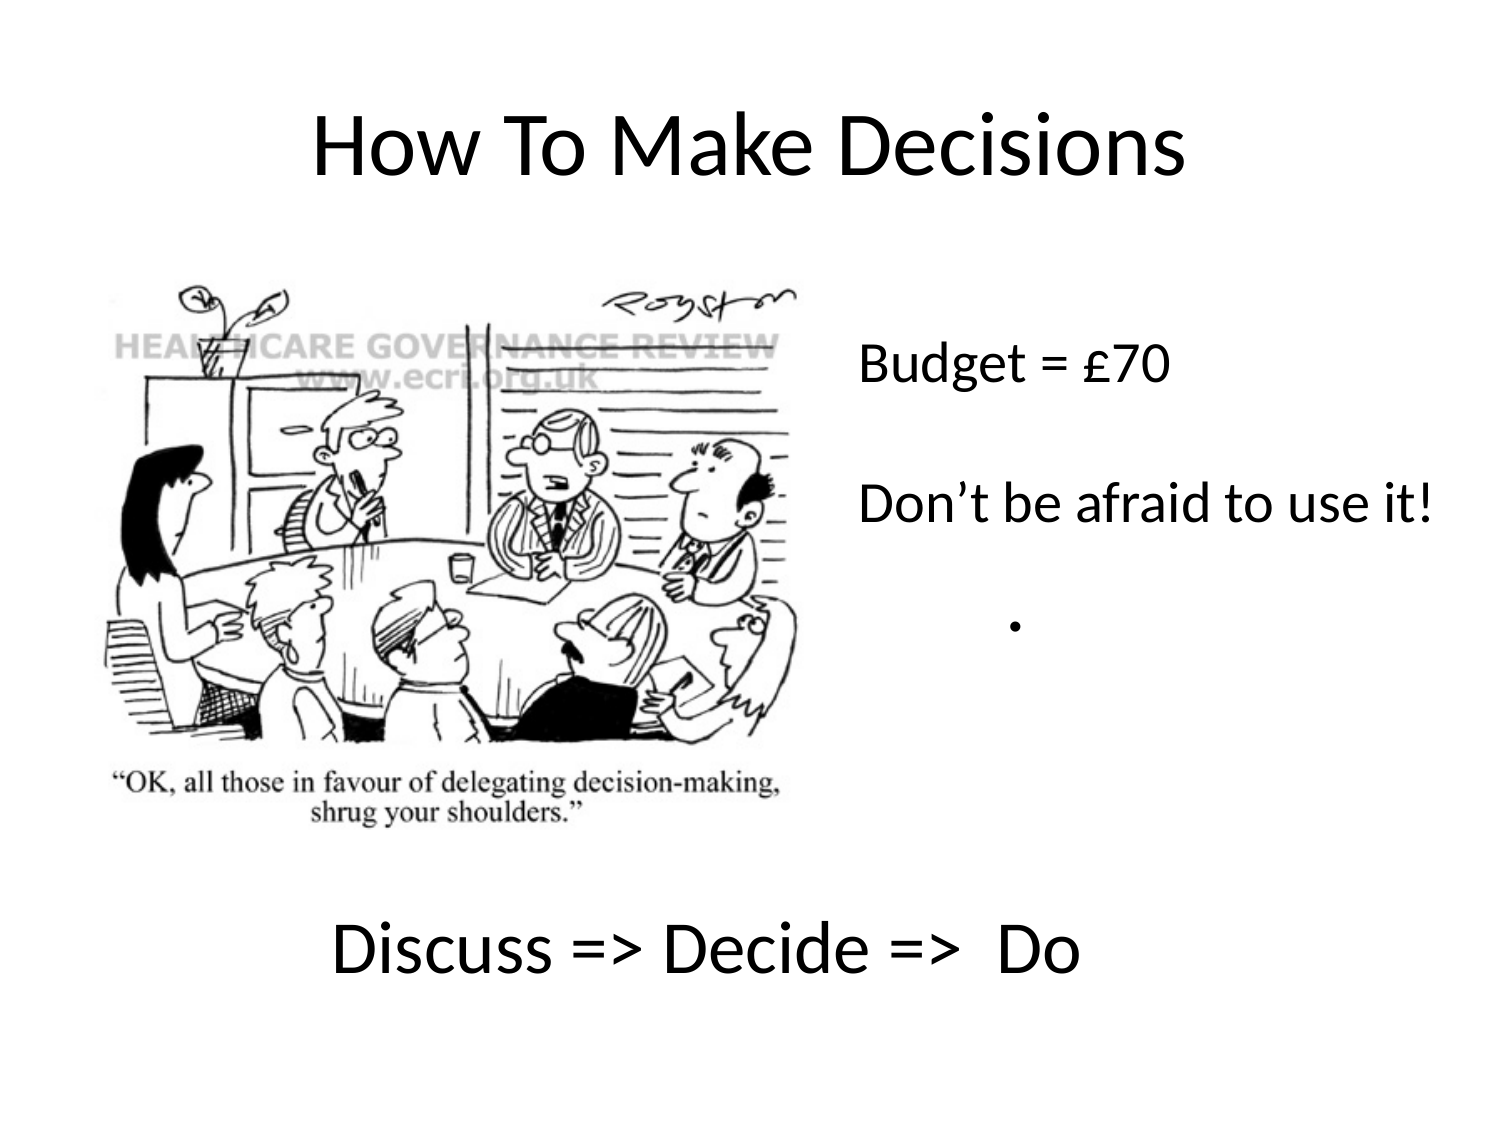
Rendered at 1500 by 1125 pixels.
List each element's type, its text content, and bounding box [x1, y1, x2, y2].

picture [82, 268, 817, 843]
title How To Make Decisions [75, 45, 1426, 233]
text_box Discuss => Decide => Do [316, 890, 1243, 997]
text_box Budget = £70 Don’t be afraid to use it! [843, 316, 1465, 660]
